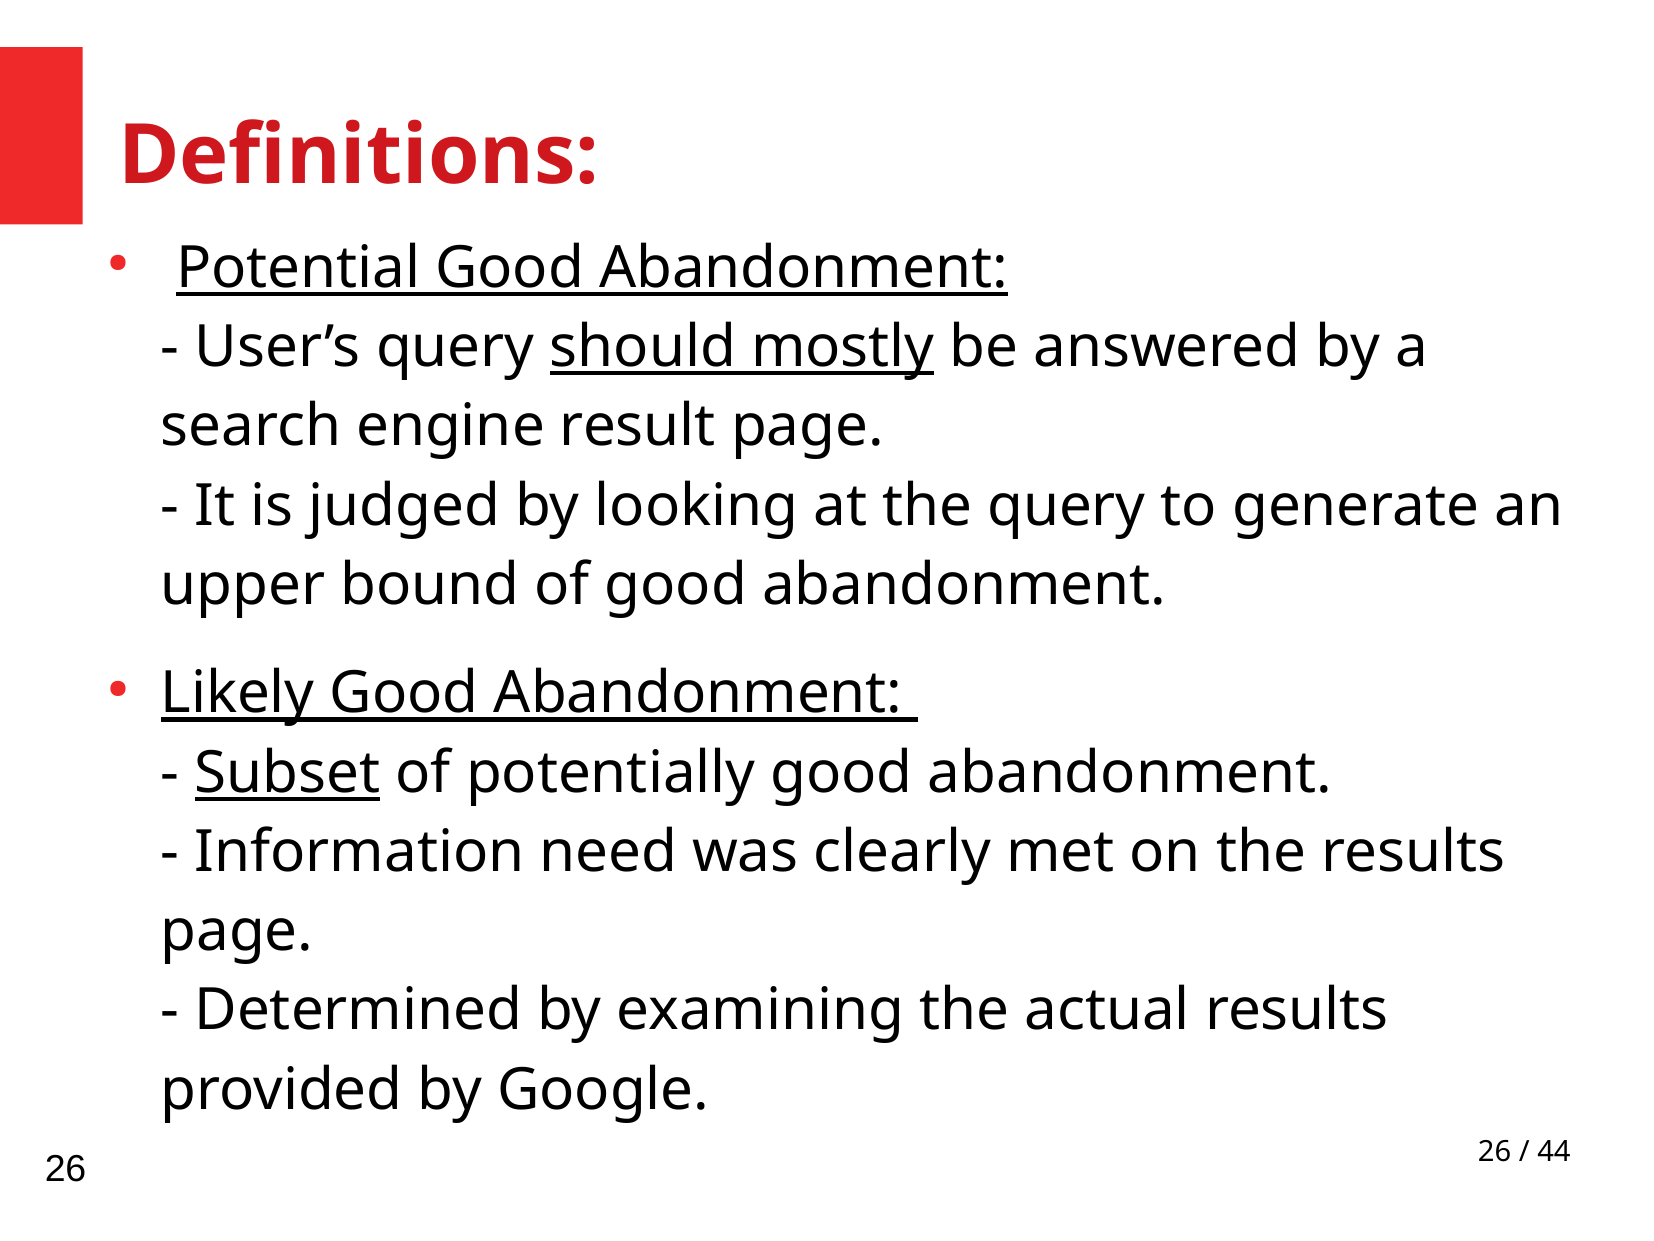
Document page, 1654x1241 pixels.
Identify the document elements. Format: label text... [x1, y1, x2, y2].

list Potential Good Abandonment: - User’s query should mostly be answered by a search engine result page. - It is judged by looking at the query to generate an upper bound of good abandonment. Likely Good Abandonment: - Subset of potentially good abandonment. - Information need was clearly met on the results page. - Determined by examining the actual results provided by Google. [90, 225, 1591, 1186]
text_box 26 [30, 1140, 106, 1197]
title Definitions: [118, 49, 1571, 225]
